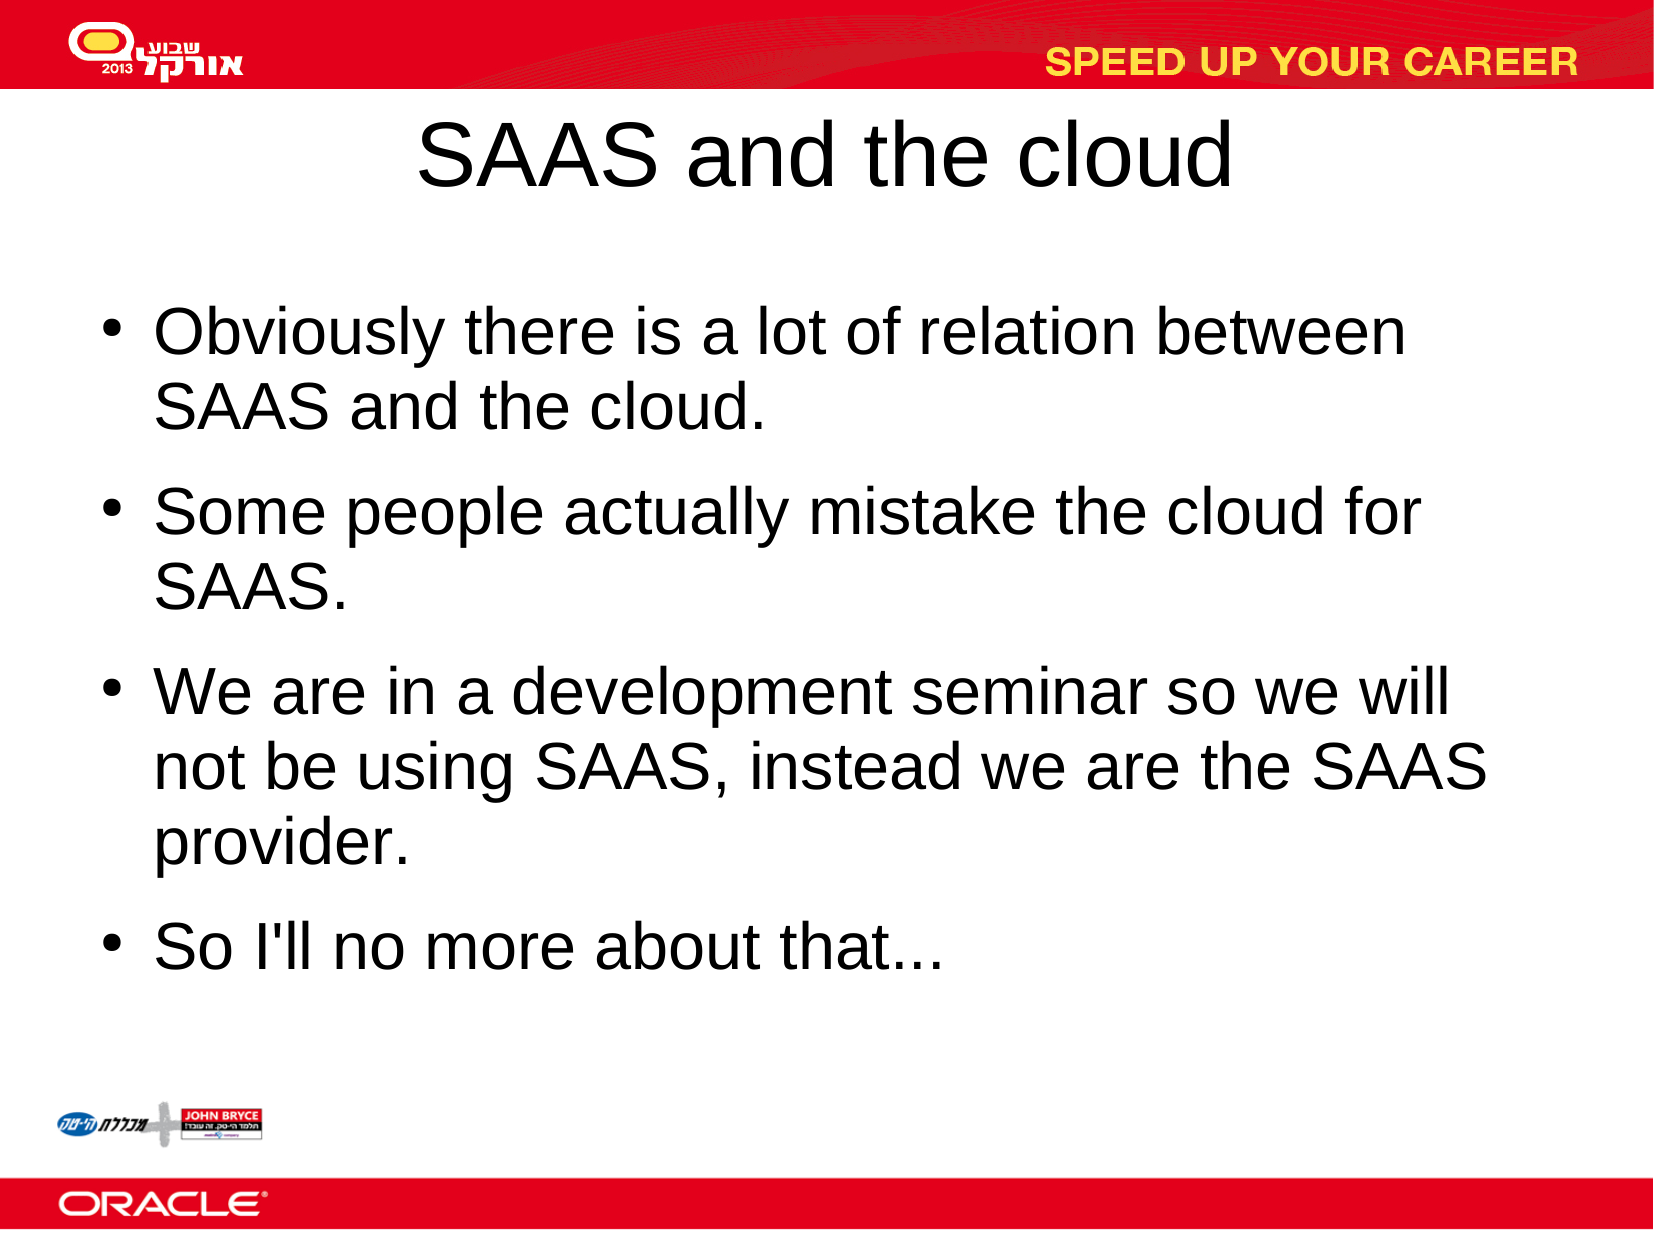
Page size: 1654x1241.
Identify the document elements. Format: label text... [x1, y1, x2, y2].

title SAAS and the cloud [82, 49, 1571, 257]
picture [0, 1087, 1653, 1240]
picture [0, 0, 1654, 89]
list Obviously there is a lot of relation between SAAS and the cloud. Some people actually mistake the cloud for SAAS. We are in a development seminar so we will not be using SAAS, instead we are the SAAS provider. So I'll no more about that... [82, 290, 1538, 1010]
